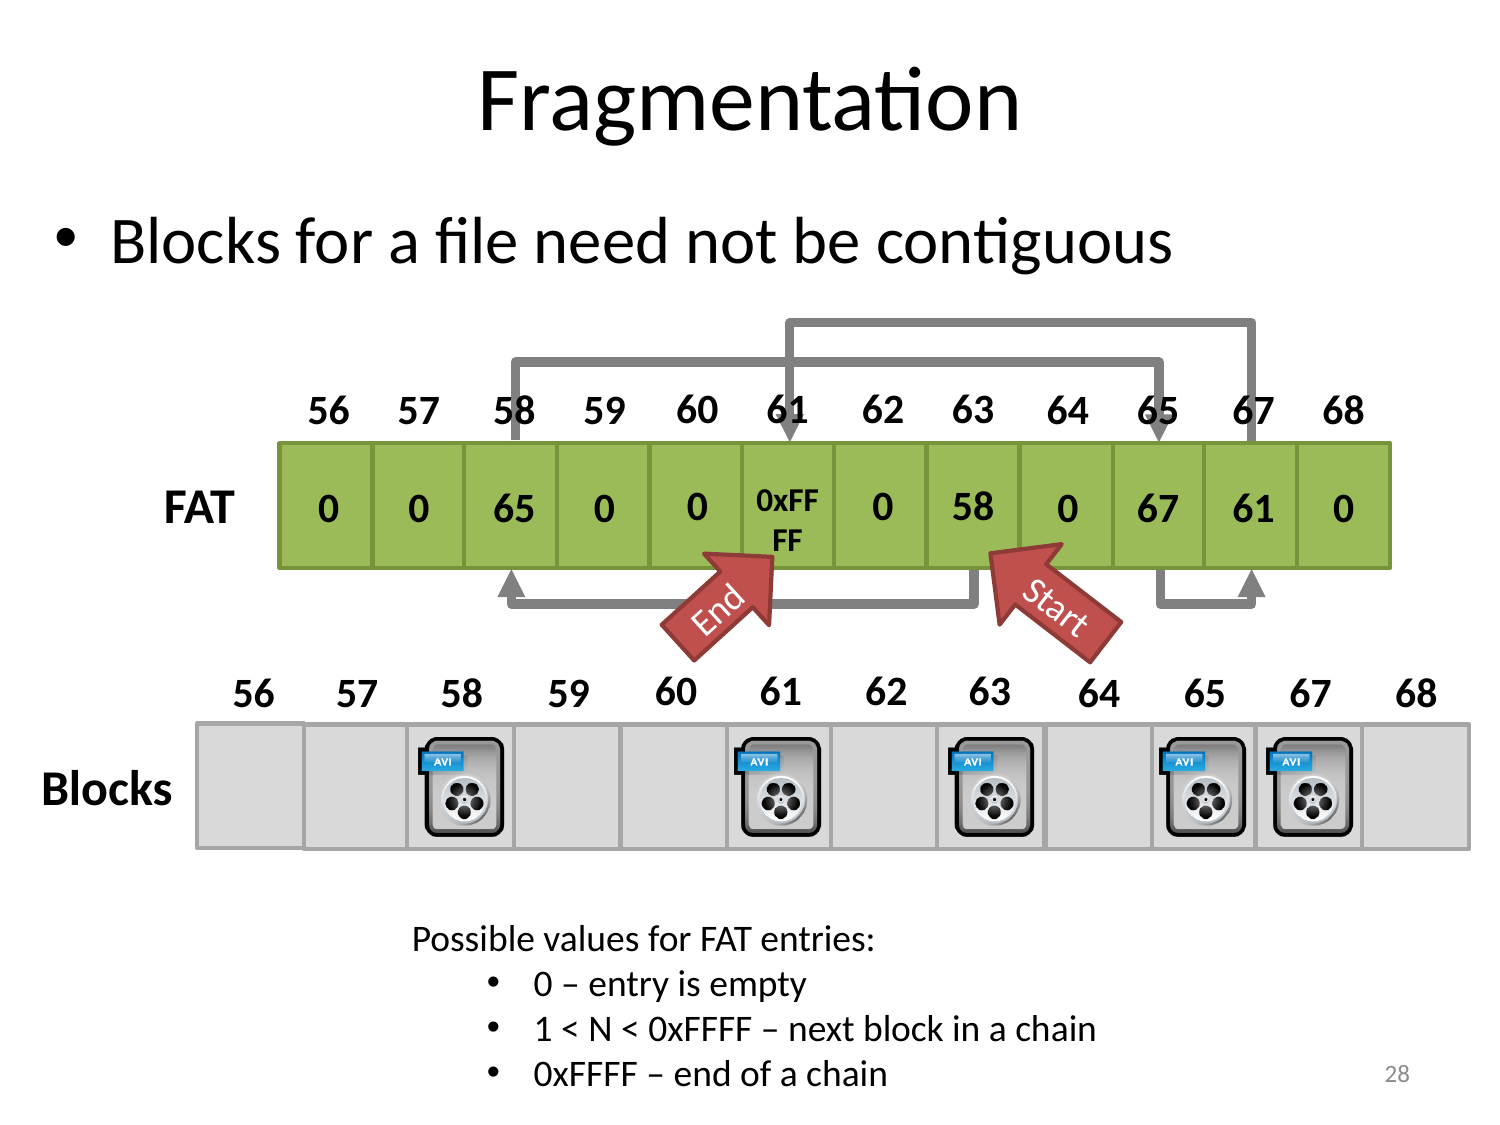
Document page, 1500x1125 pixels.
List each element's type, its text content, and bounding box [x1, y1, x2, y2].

text_box 0 [563, 472, 653, 538]
text_box [279, 443, 1391, 568]
text_box 56 [206, 658, 302, 724]
text_box [1045, 724, 1469, 849]
text_box 0 [649, 471, 746, 536]
text_box 67 [1116, 472, 1206, 538]
text_box 62 [836, 373, 931, 439]
text_box 60 [628, 656, 724, 722]
text_box 0 [281, 472, 377, 538]
text_box 62 [838, 656, 935, 722]
text_box 57 [309, 658, 406, 724]
text_box FAT [148, 466, 250, 541]
text_box 0 [377, 472, 467, 538]
text_box 60 [649, 373, 746, 439]
title Fragmentation [75, 0, 1425, 188]
text_box [772, 536, 1391, 568]
slide_number <number> [1074, 1042, 1425, 1103]
picture [1155, 736, 1256, 837]
text_box [197, 723, 1044, 849]
text_box 67 [1206, 375, 1302, 441]
text_box 59 [563, 375, 653, 441]
text_box 0 [1020, 472, 1116, 538]
picture [414, 736, 514, 837]
text_box 65 [1157, 658, 1253, 724]
text_box 61 [746, 373, 836, 439]
text_box Possible values for FAT entries: 0 – entry is empty 1 < N < 0xFFFF – next block in a chain 0xFFFF – end of a chain [397, 906, 1148, 1102]
text_box 65 [467, 472, 563, 538]
text_box 64 [1051, 658, 1147, 724]
text_box 57 [377, 375, 467, 441]
text_box 56 [281, 375, 377, 441]
text_box 0xFFFF [739, 471, 836, 566]
picture [730, 736, 831, 837]
text_box 64 [1020, 375, 1116, 441]
text_box 61 [1206, 472, 1302, 538]
picture [944, 736, 1044, 837]
text_box 68 [1368, 658, 1465, 724]
picture [1262, 736, 1363, 837]
text_box 0 [836, 471, 931, 536]
text_box 65 [1116, 375, 1206, 441]
text_box Blocks [26, 747, 188, 823]
text_box 58 [931, 471, 1021, 536]
text_box End [661, 553, 773, 661]
text_box 59 [520, 658, 617, 724]
text_box 61 [733, 656, 829, 722]
text_box 63 [942, 656, 1038, 722]
text_box 68 [1302, 375, 1392, 441]
list Blocks for a file need not be contiguous [39, 189, 1463, 316]
text_box 0 [1302, 472, 1392, 538]
text_box 67 [1262, 658, 1359, 724]
text_box 58 [467, 375, 563, 441]
text_box 58 [414, 658, 510, 724]
text_box Start [990, 544, 1122, 663]
text_box 63 [931, 373, 1021, 439]
